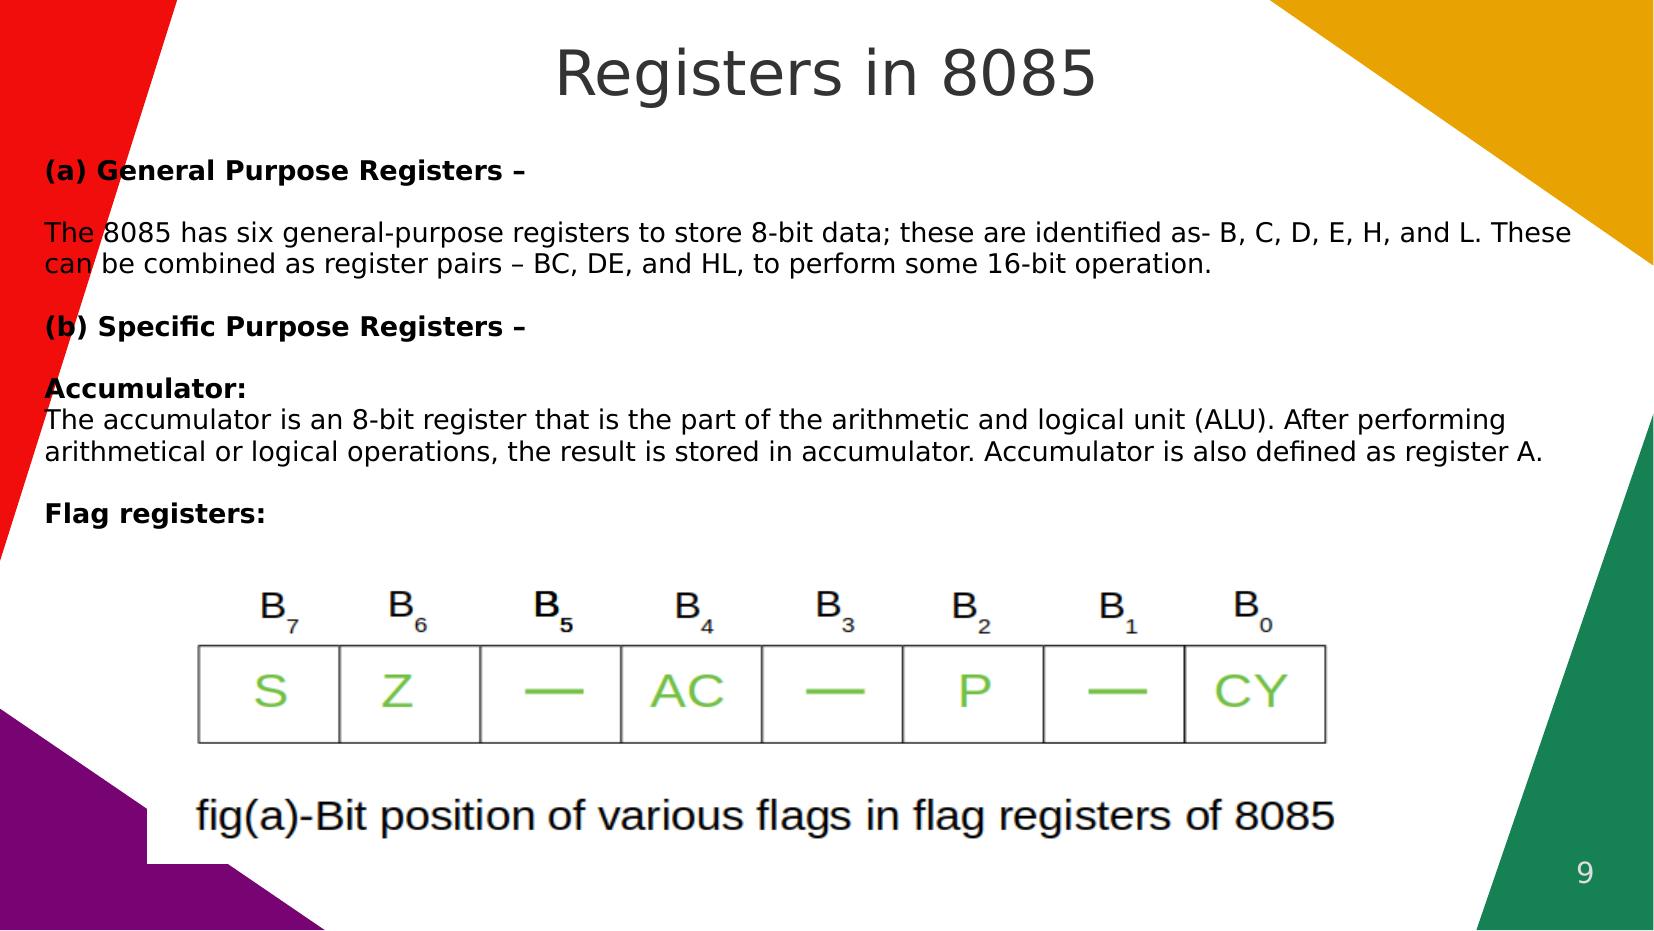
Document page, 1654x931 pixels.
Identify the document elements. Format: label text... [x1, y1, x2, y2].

text_box (a) General Purpose Registers – The 8085 has six general-purpose registers to store 8-bit data; these are identified as- B, C, D, E, H, and L. These can be combined as register pairs – BC, DE, and HL, to perform some 16-bit operation. (b) Specific Purpose Registers – Accumulator: The accumulator is an 8-bit register that is the part of the arithmetic and logical unit (ALU). After performing arithmetical or logical operations, the result is stored in accumulator. Accumulator is also defined as register A. Flag registers: [29, 147, 1625, 827]
title Registers in 8085 [118, 29, 1536, 119]
picture [147, 556, 1388, 864]
